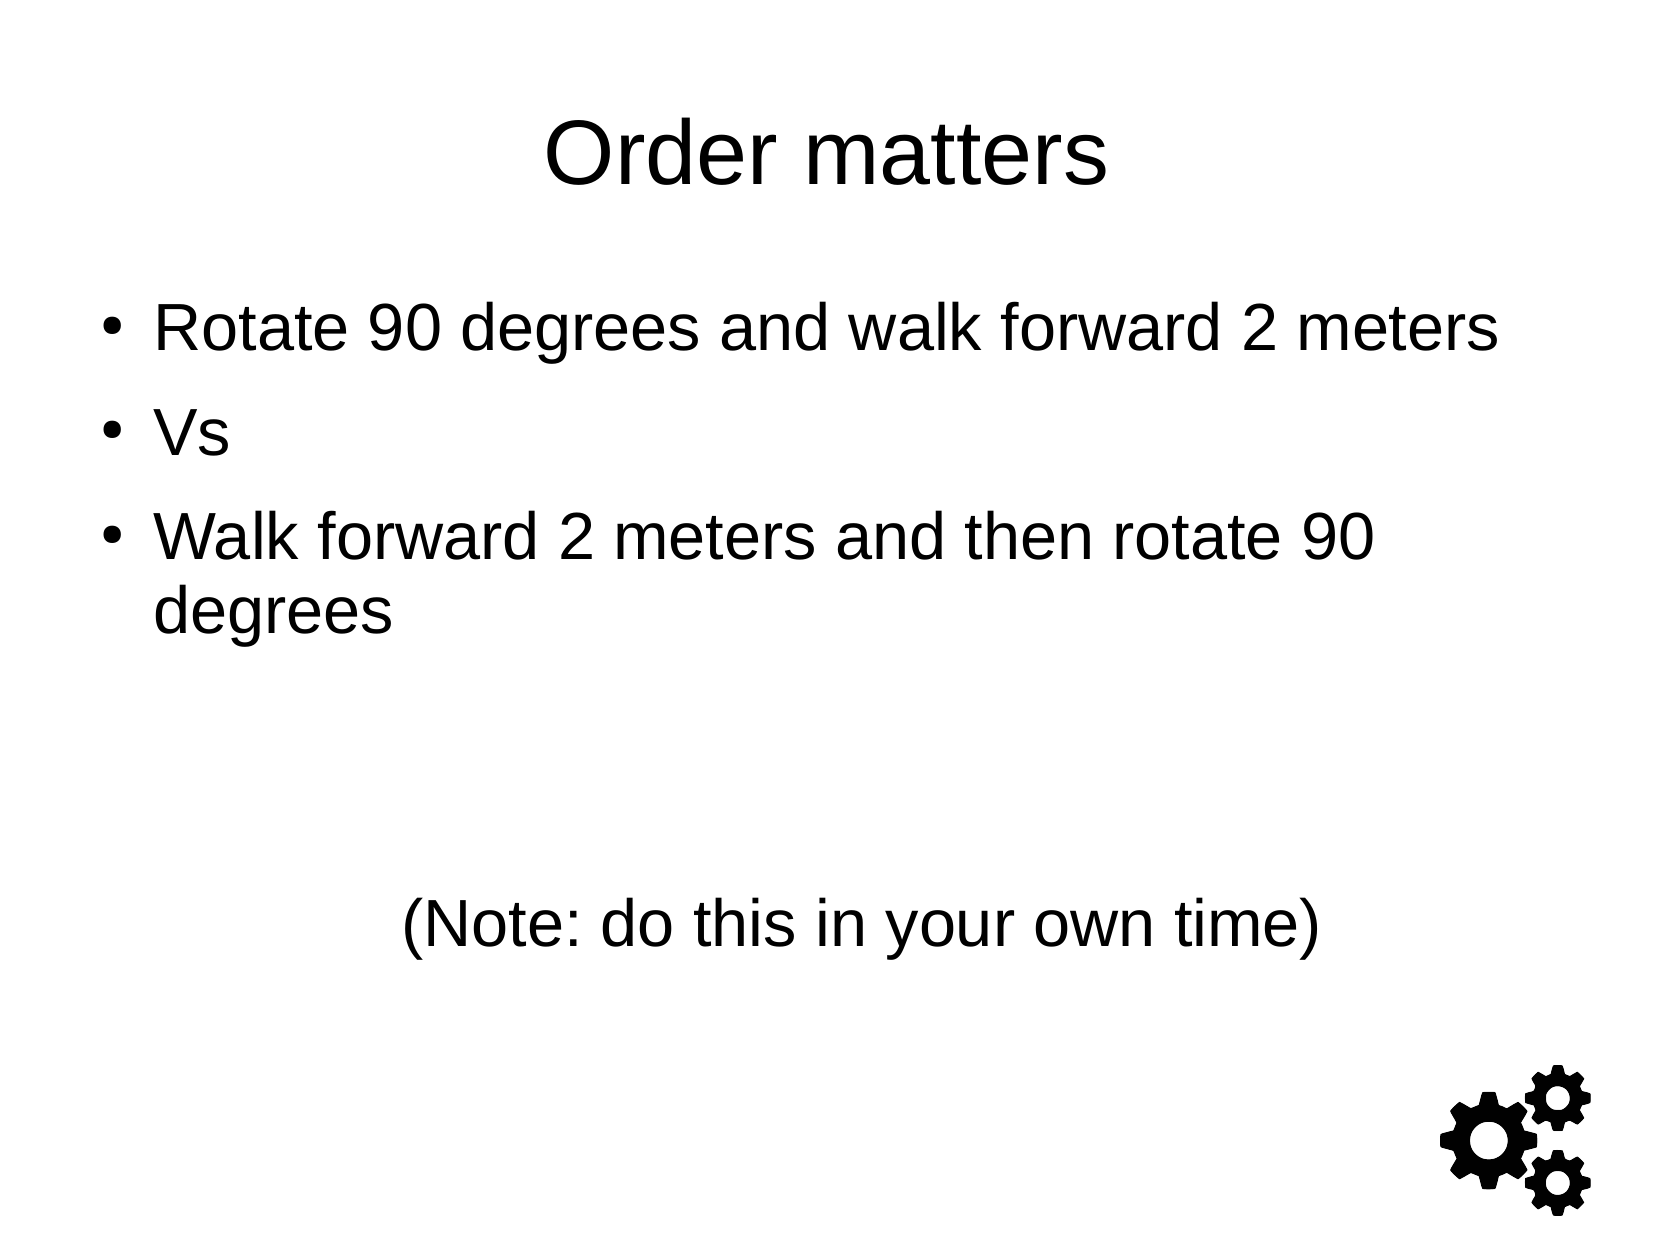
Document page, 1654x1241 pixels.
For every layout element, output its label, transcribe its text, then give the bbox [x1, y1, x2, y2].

picture [1440, 1065, 1591, 1216]
title Order matters [82, 49, 1571, 257]
list Rotate 90 degrees and walk forward 2 meters Vs Walk forward 2 meters and then rotate 90 degrees (Note: do this in your own time) [82, 290, 1571, 1010]
